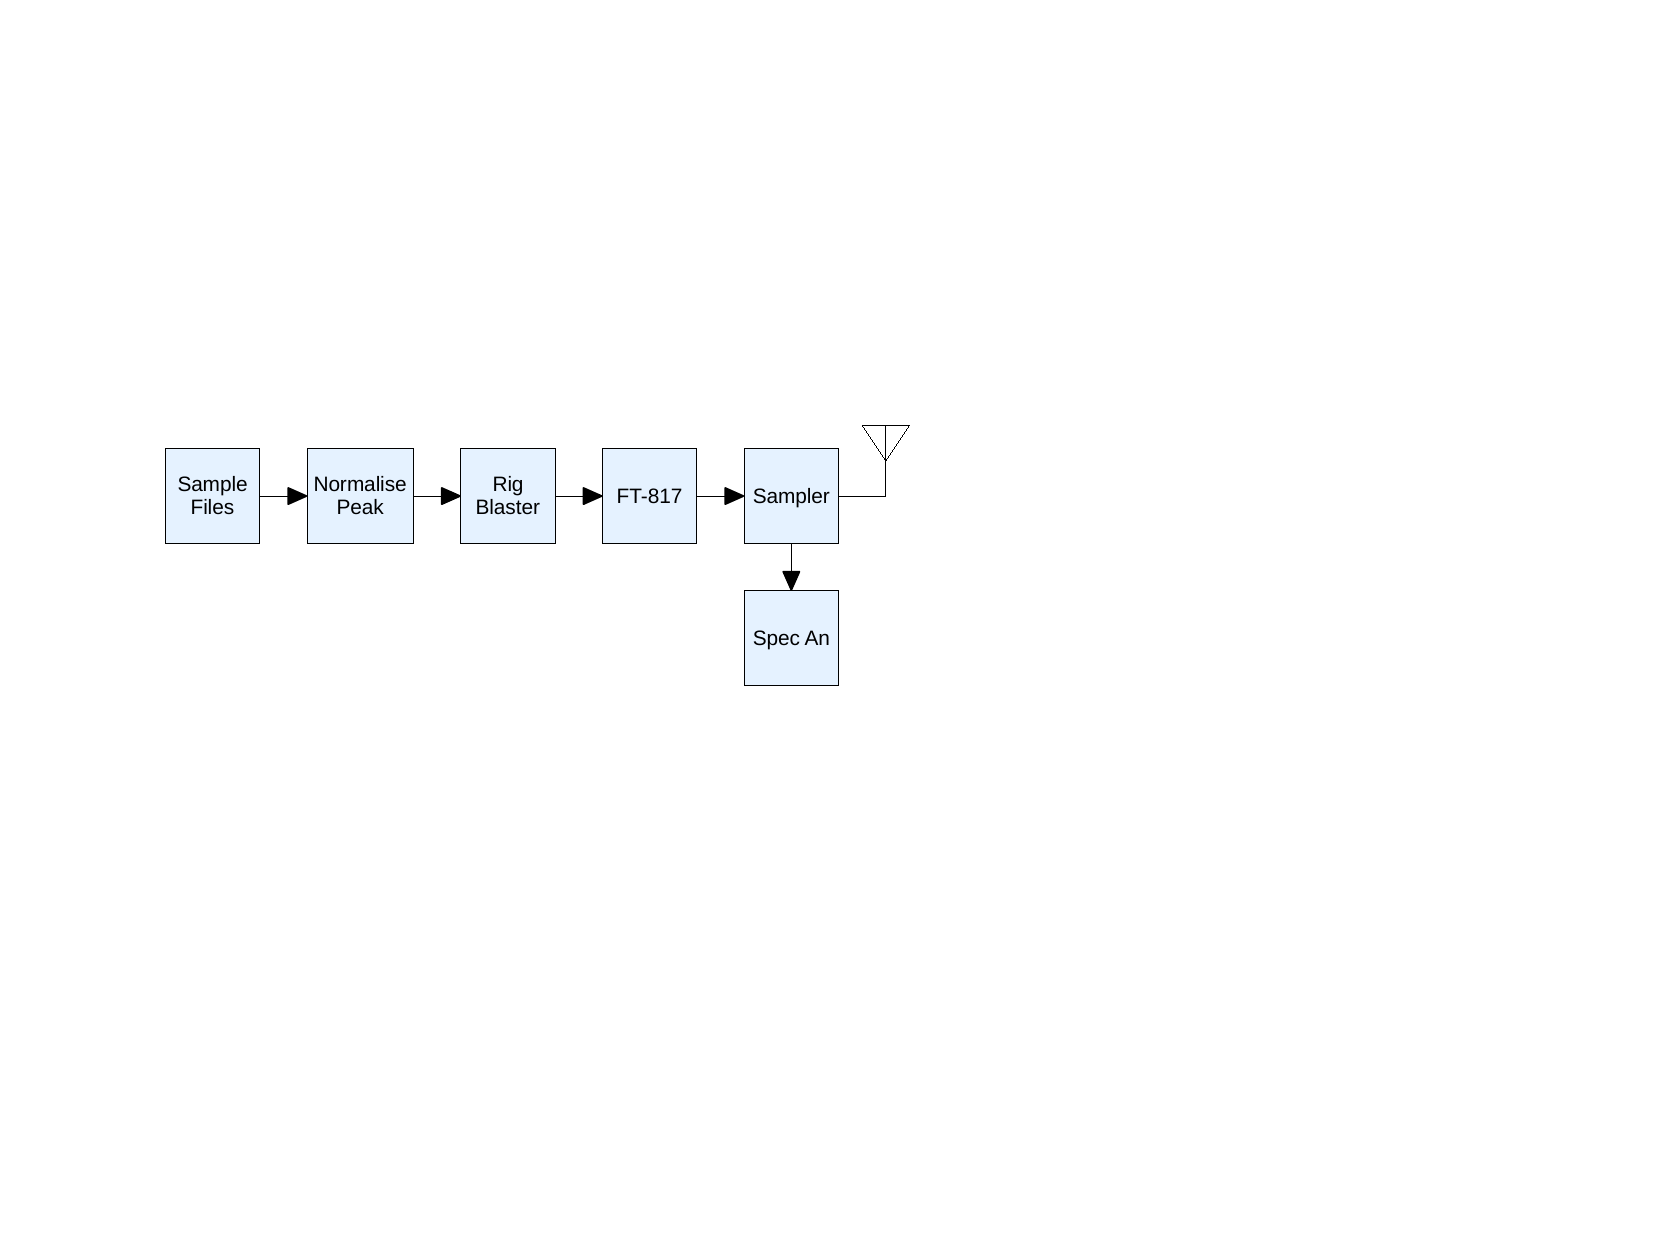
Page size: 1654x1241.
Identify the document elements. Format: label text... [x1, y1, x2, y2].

text_box Sample Files [165, 448, 260, 544]
text_box FT-817 [602, 448, 697, 544]
text_box Sampler [744, 448, 839, 544]
text_box Rig Blaster [460, 448, 556, 544]
text_box Normalise Peak [307, 448, 414, 544]
text_box Spec An [744, 590, 839, 686]
